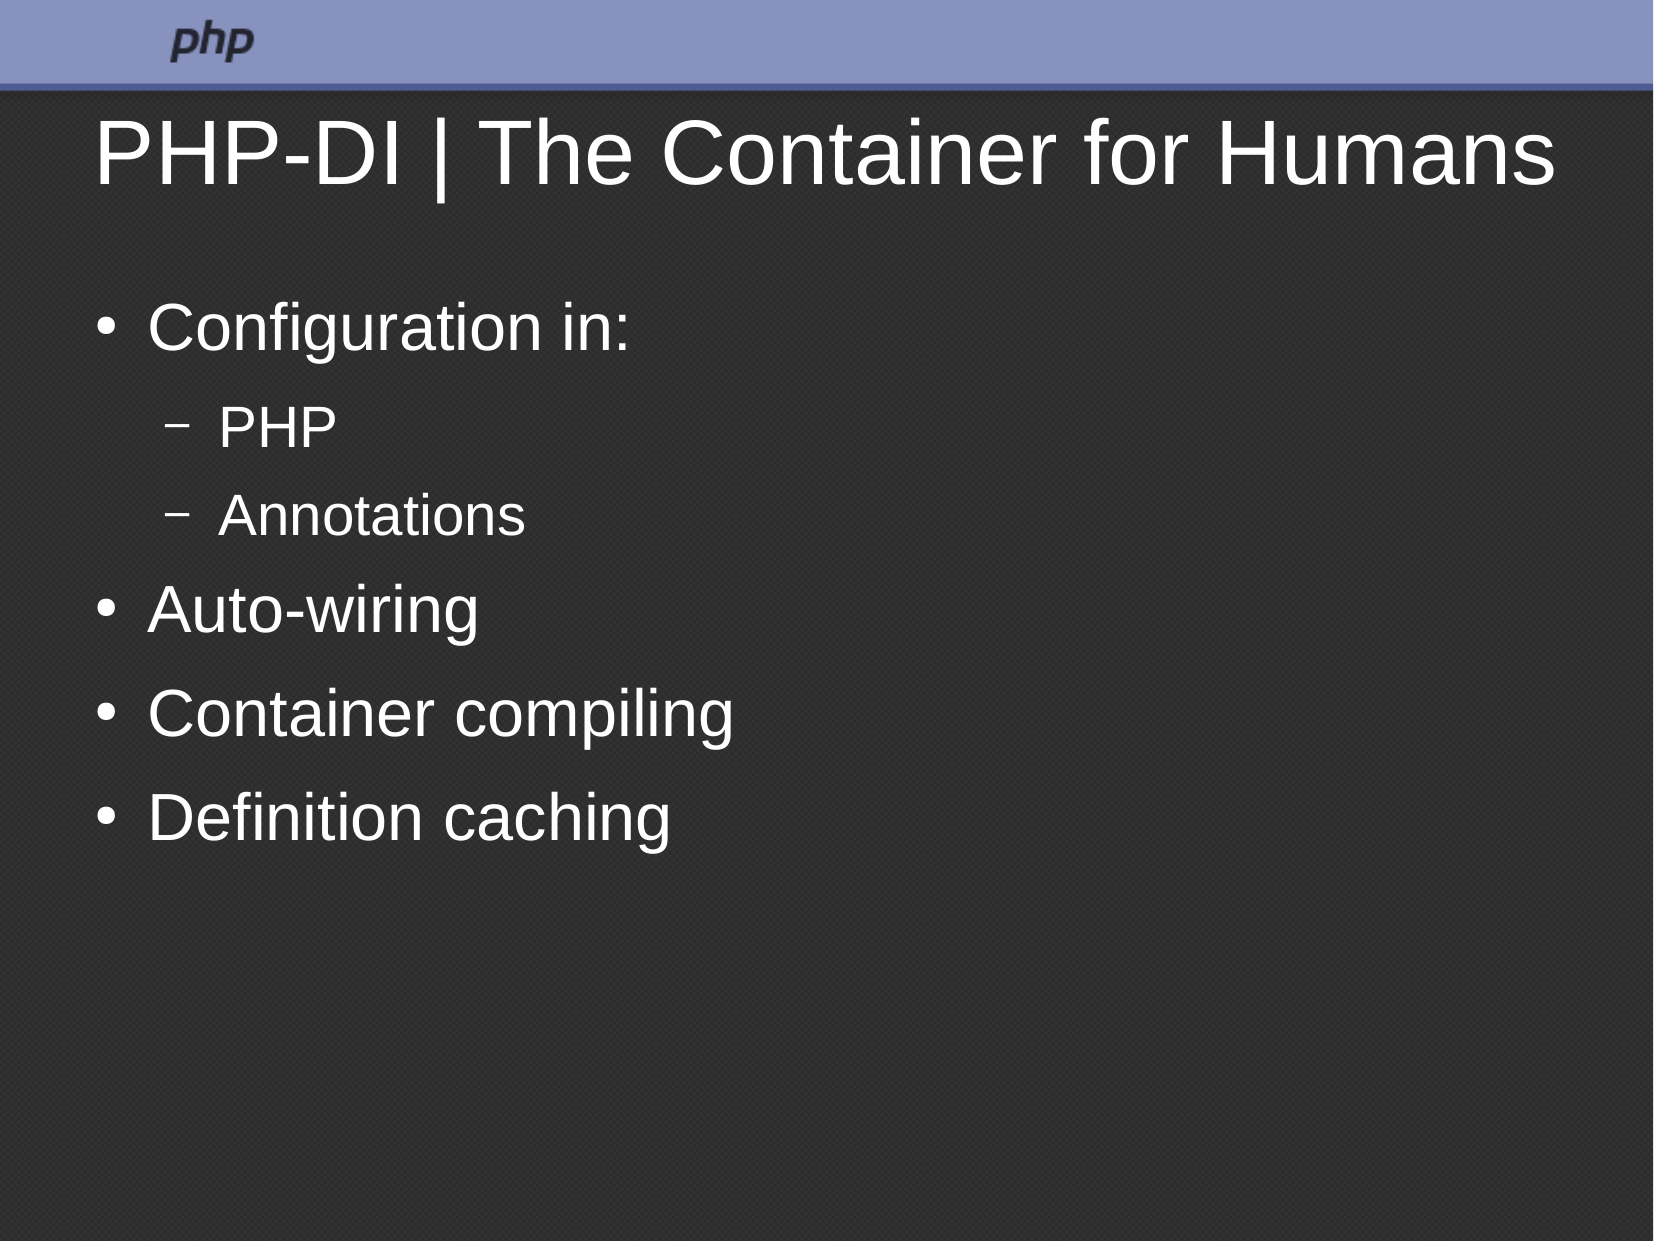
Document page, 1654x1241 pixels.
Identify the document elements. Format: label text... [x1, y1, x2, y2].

list Configuration in: PHP Annotations Auto-wiring Container compiling Definition caching [76, 290, 1565, 1010]
picture [0, 0, 1654, 1241]
title PHP-DI | The Container for Humans [82, 49, 1571, 257]
